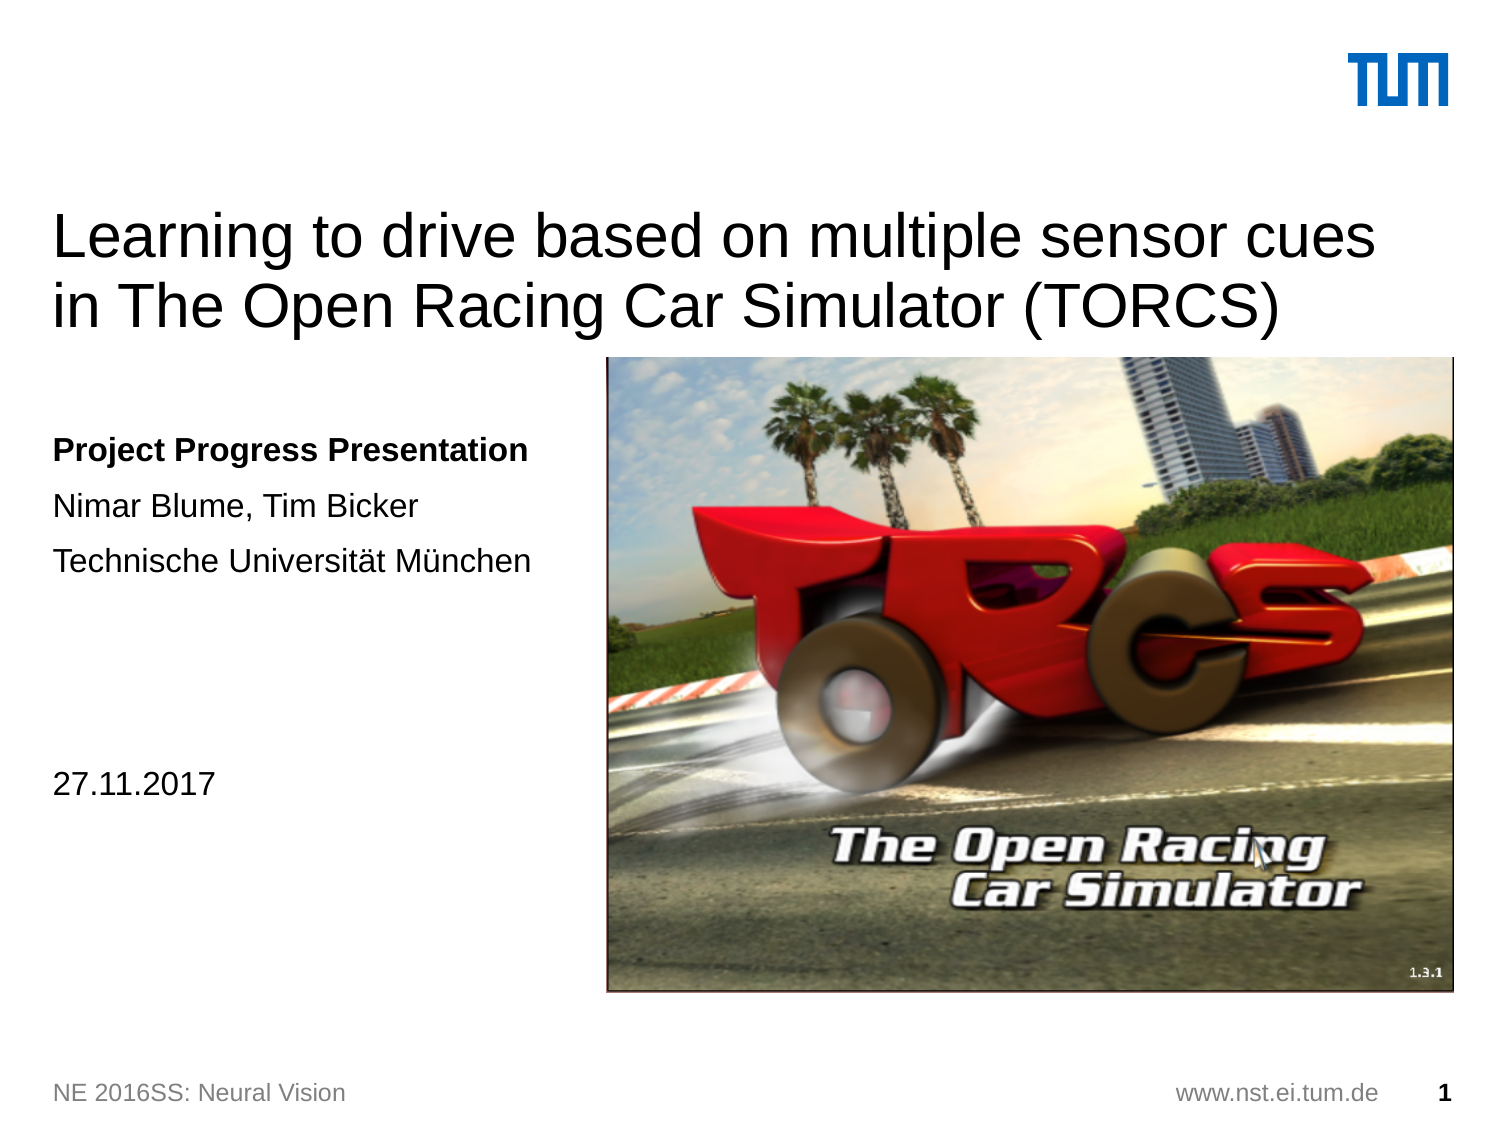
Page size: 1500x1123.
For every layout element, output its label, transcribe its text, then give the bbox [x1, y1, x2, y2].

list Project Progress Presentation Nimar Blume, Tim Bicker Technische Universität München 27.11.2017 [52, 413, 1453, 1063]
picture [606, 357, 1454, 993]
title Learning to drive based on multiple sensor cues in The Open Racing Car Simulator (TORCS) [52, 200, 1453, 355]
